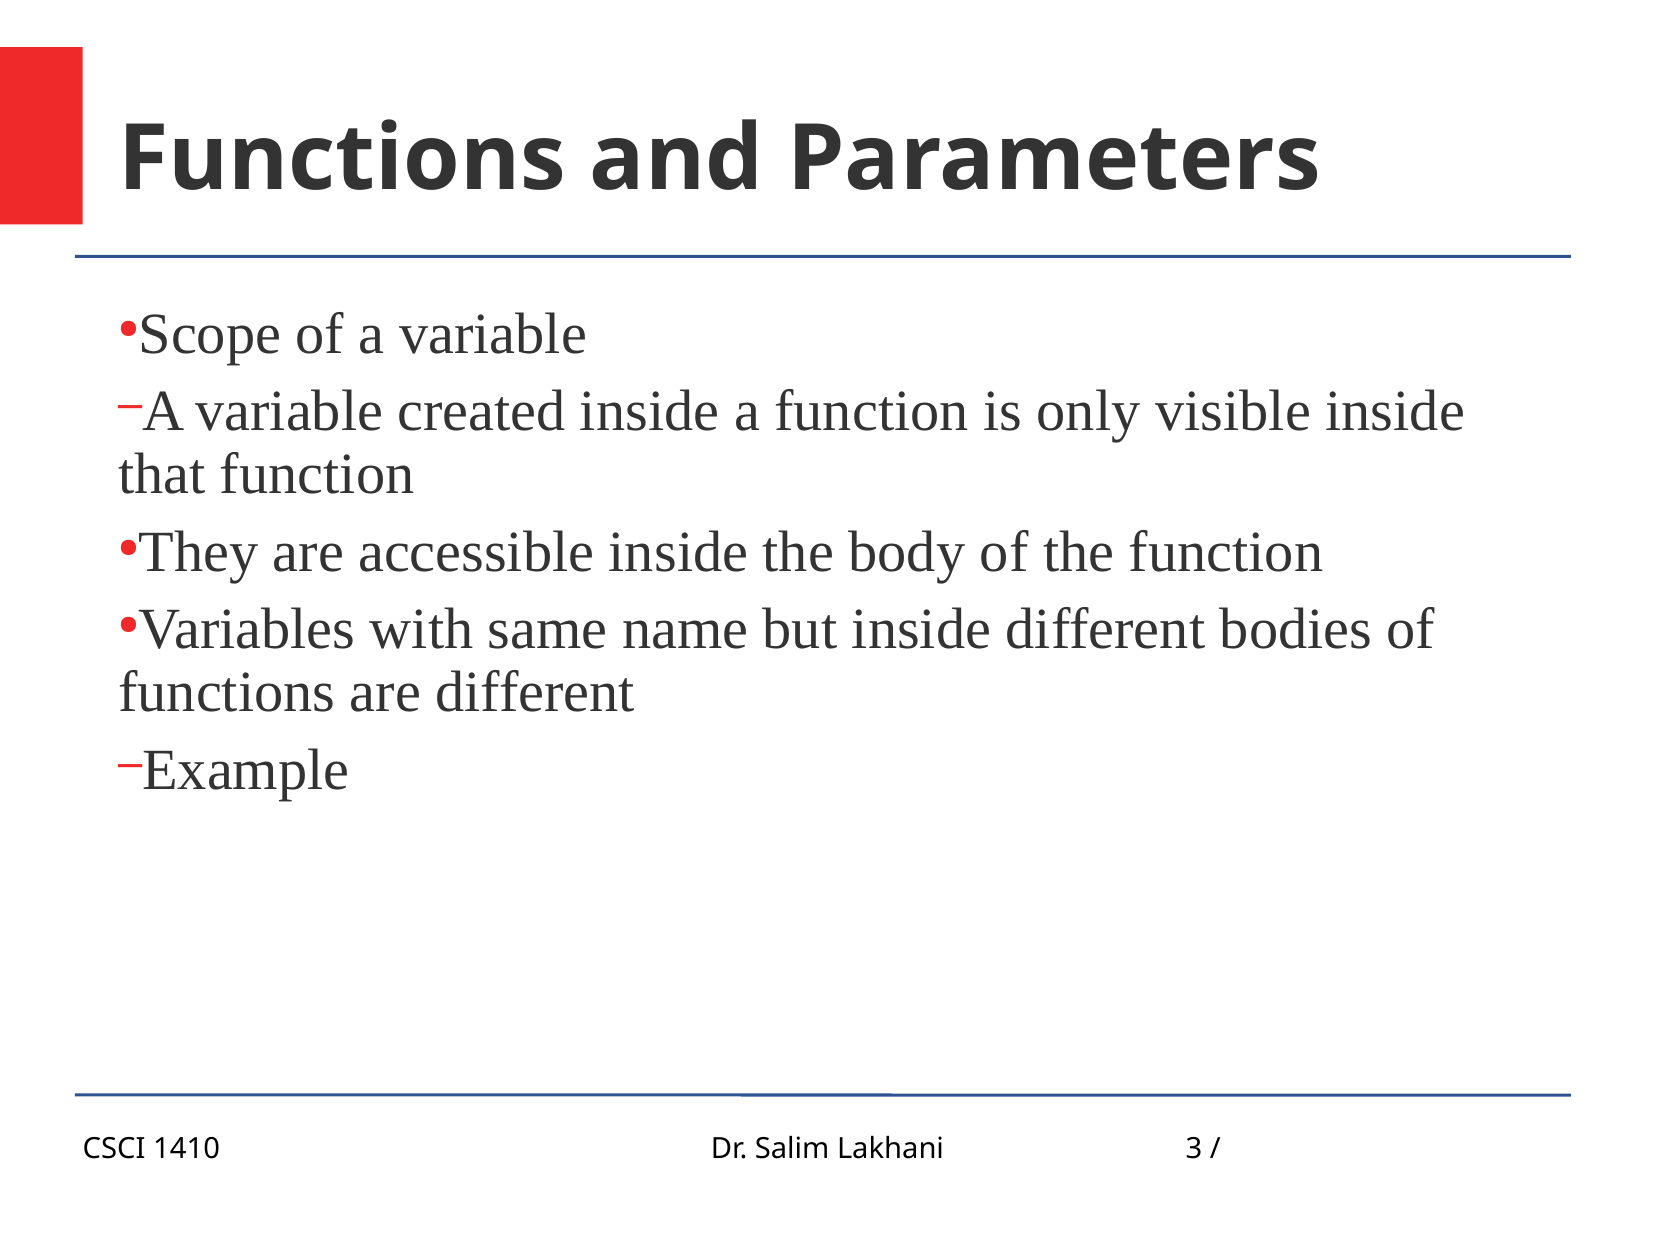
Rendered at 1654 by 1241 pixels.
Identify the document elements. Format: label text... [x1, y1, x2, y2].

text_box CSCI 1410 [82, 1129, 468, 1216]
text_box Dr. Salim Lakhani [565, 1129, 1090, 1216]
text_box / [1185, 1129, 1571, 1216]
title Functions and Parameters [118, 49, 1571, 257]
list Scope of a variable A variable created inside a function is only visible inside that function They are accessible inside the body of the function Variables with same name but inside different bodies of functions are different Example [118, 295, 1536, 1080]
